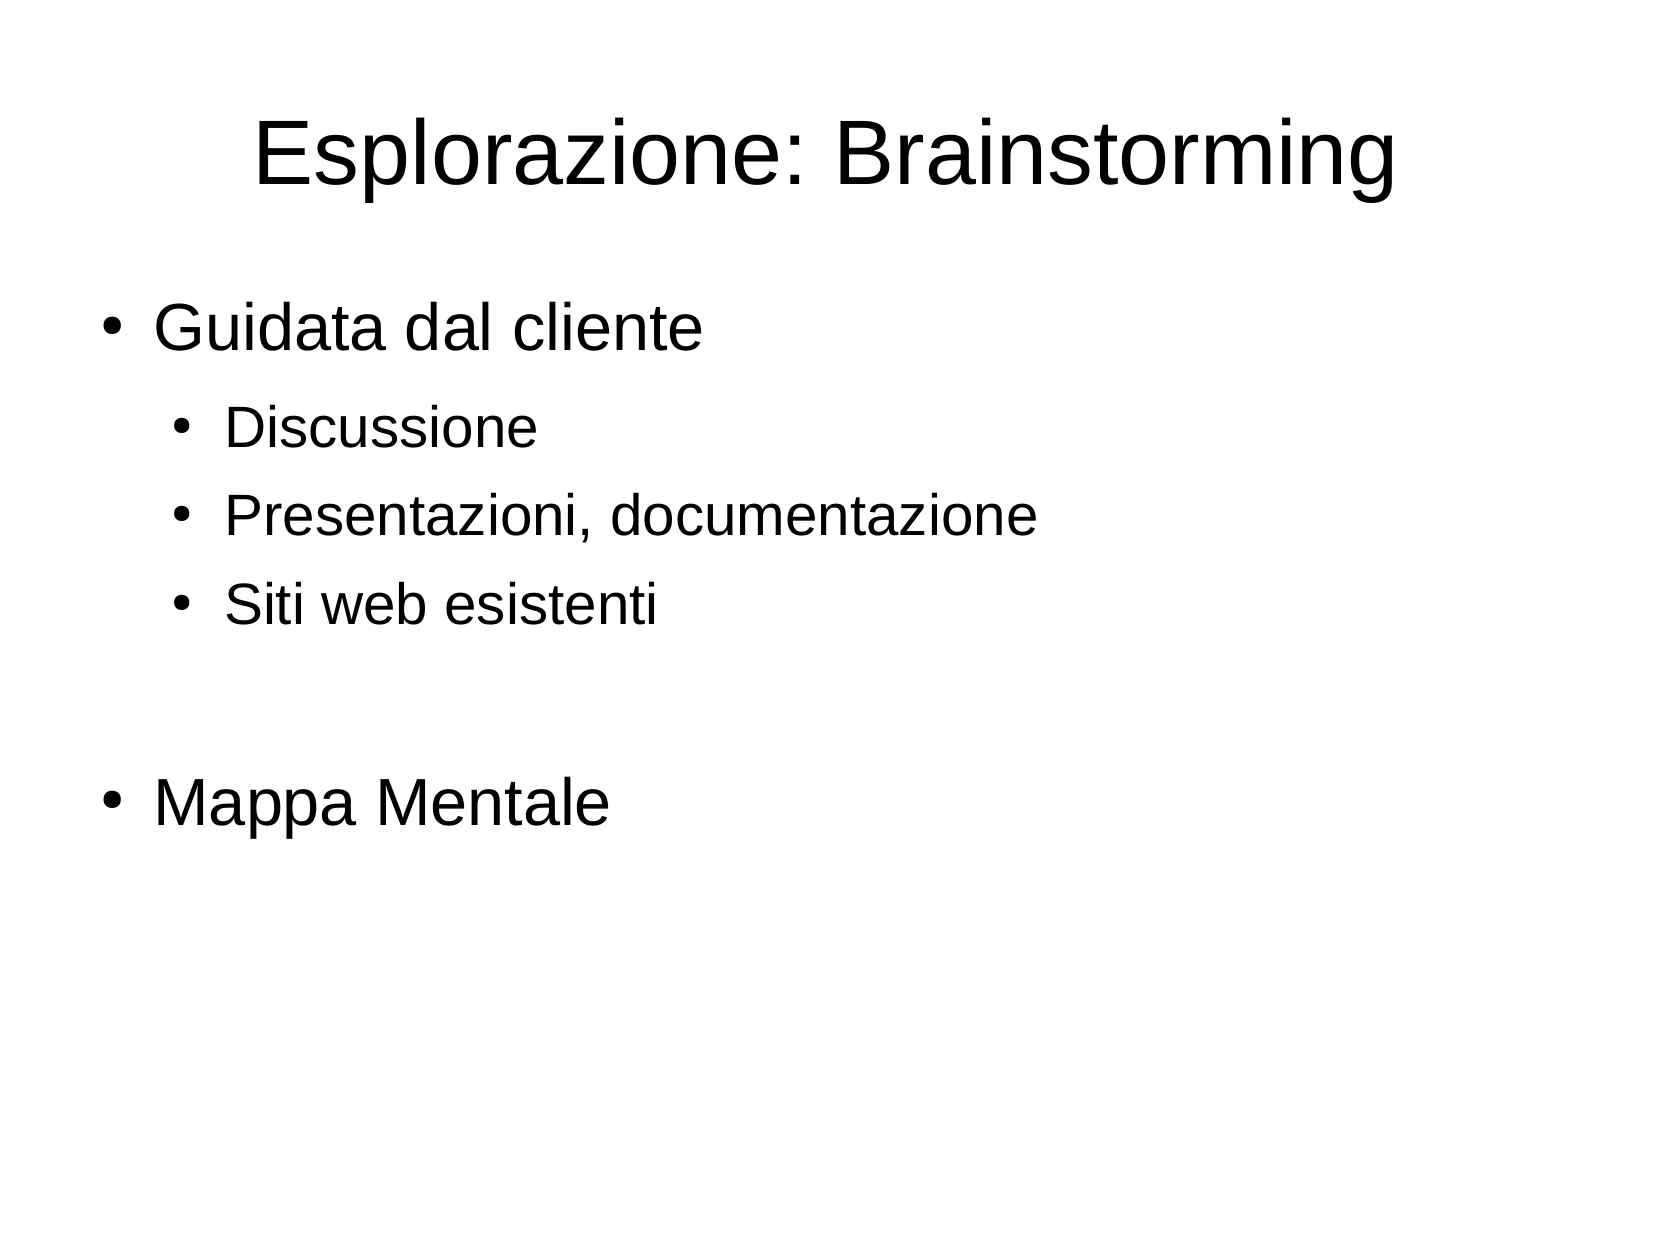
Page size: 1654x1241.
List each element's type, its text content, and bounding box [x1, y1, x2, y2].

list Guidata dal cliente Discussione Presentazioni, documentazione Siti web esistenti Mappa Mentale [82, 290, 1571, 1109]
title Esplorazione: Brainstorming [82, 49, 1571, 257]
